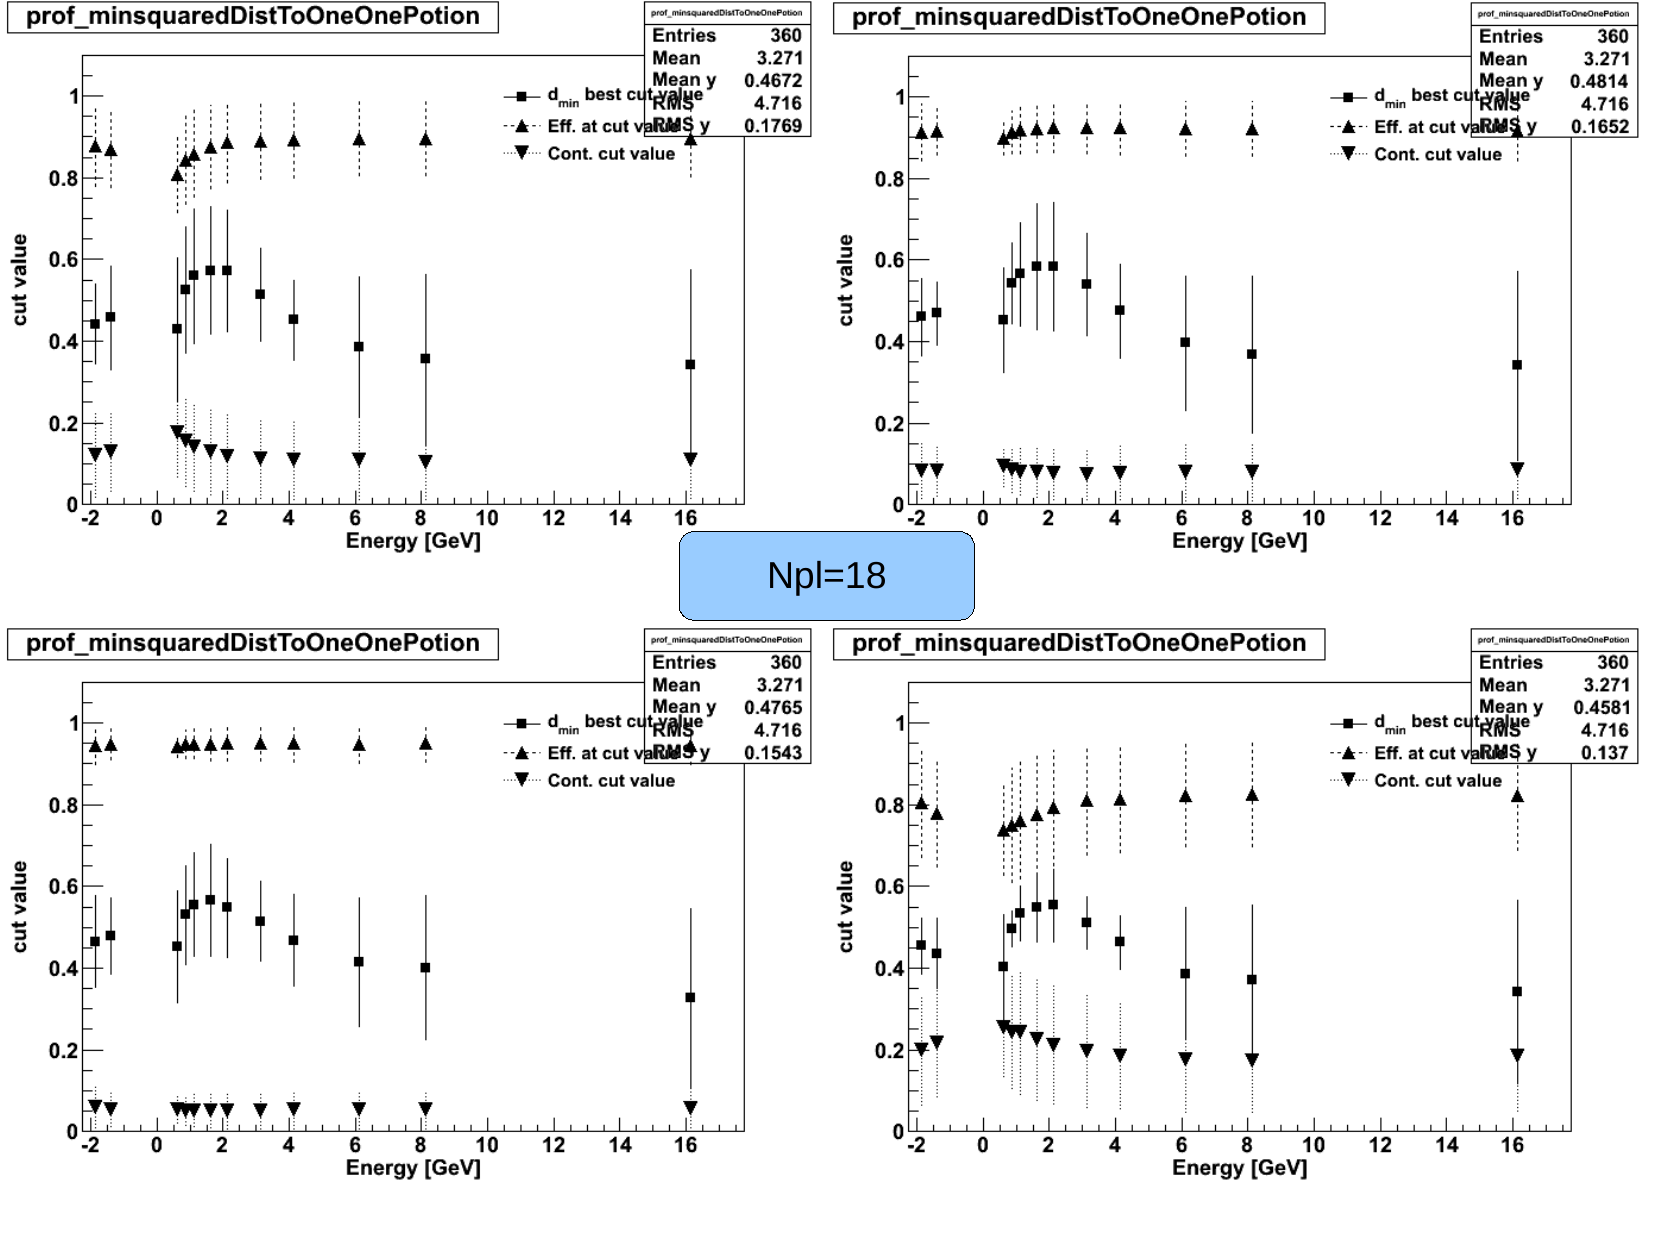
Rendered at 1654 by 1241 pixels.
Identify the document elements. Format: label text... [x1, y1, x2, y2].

picture [0, 626, 1654, 1188]
picture [0, 0, 1654, 562]
text_box Npl=18 [679, 531, 975, 621]
